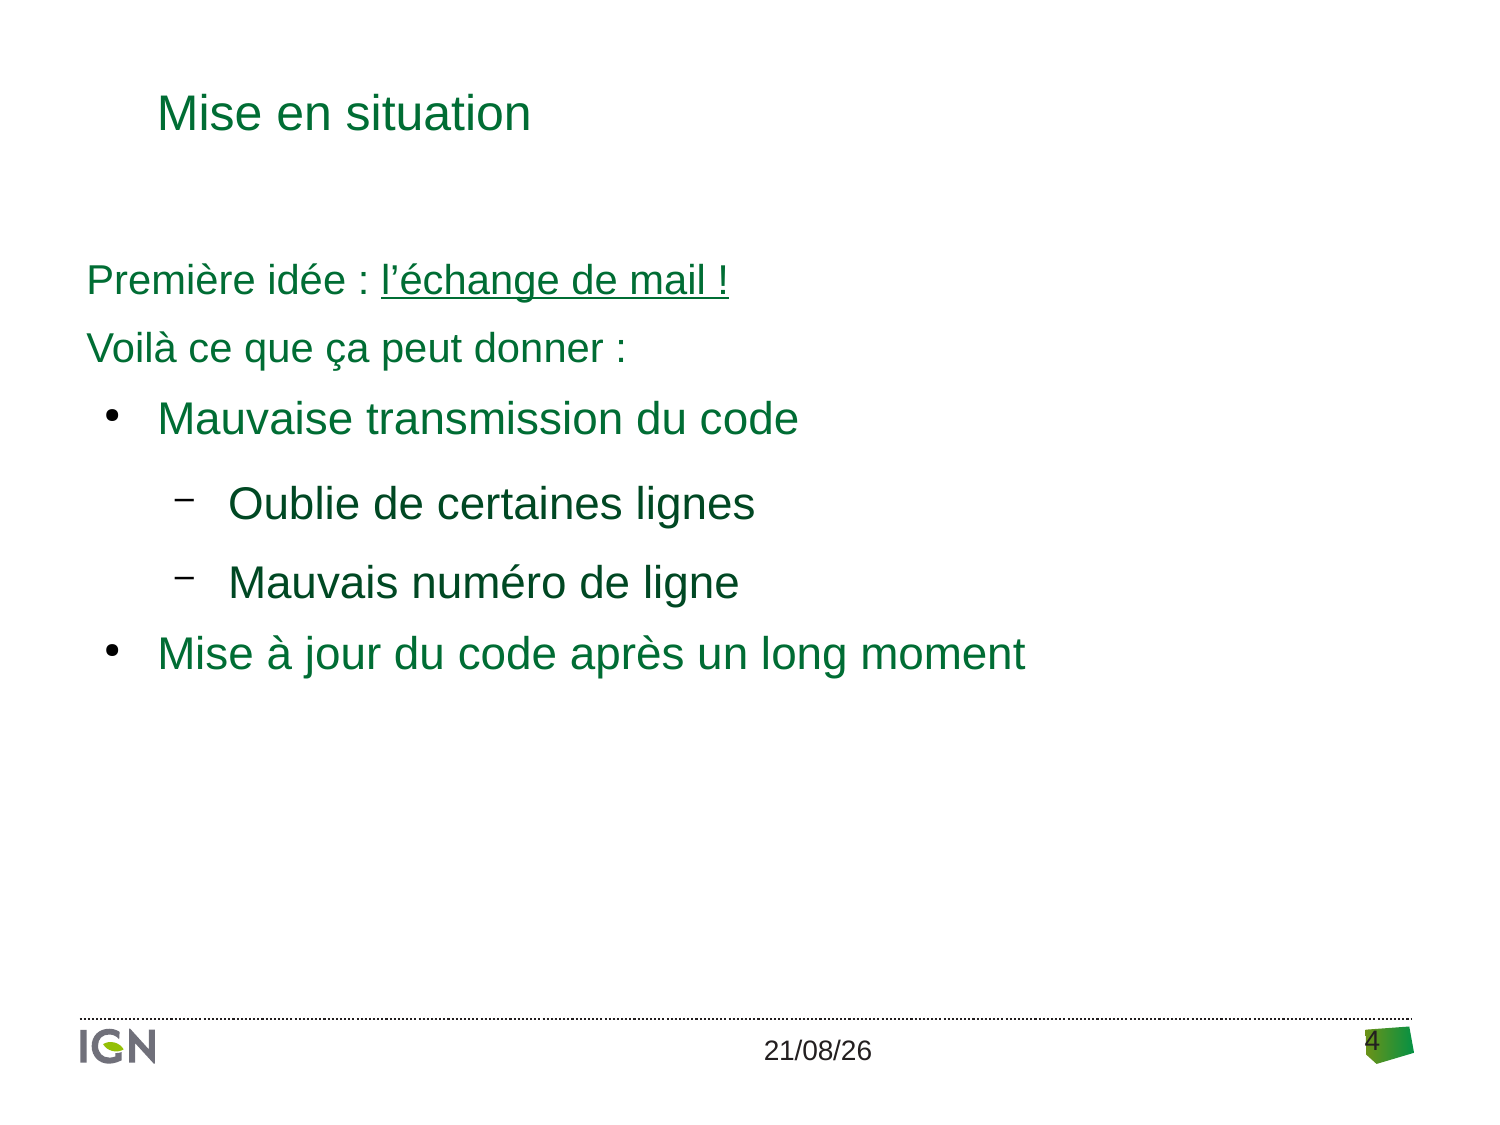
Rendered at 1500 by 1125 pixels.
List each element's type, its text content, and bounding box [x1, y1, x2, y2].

list Première idée : l’échange de mail ! Voilà ce que ça peut donner : Mauvaise transmission du code Oublie de certaines lignes Mauvais numéro de ligne Mise à jour du code après un long moment [71, 252, 1272, 1002]
slide_number <numéro> [1349, 1015, 1428, 1076]
title Mise en situation [142, 81, 1340, 141]
slide_number 25/03/21 [749, 1025, 894, 1064]
